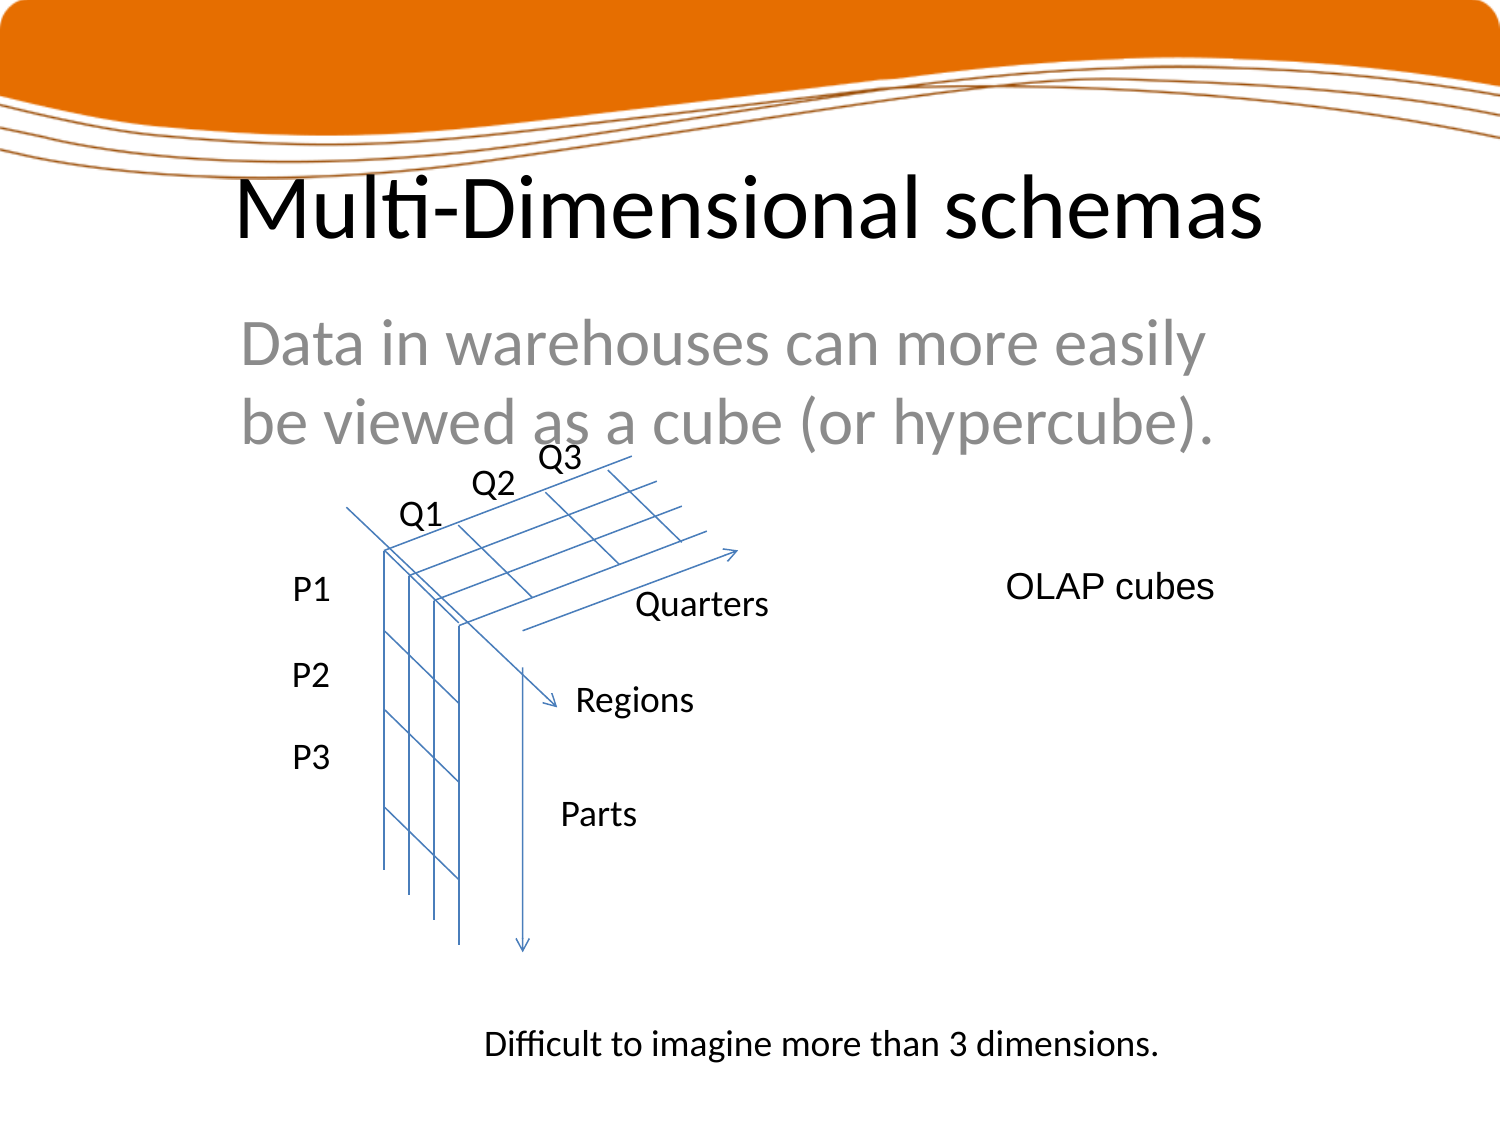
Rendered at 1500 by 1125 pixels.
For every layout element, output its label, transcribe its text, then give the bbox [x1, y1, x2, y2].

text_box Regions [560, 667, 710, 728]
text_box P3 [277, 724, 347, 785]
title Multi-Dimensional schemas [75, 125, 1425, 279]
text_box P2 [277, 642, 372, 703]
text_box OLAP cubes [990, 558, 1231, 616]
text_box Quarters [620, 571, 785, 632]
text_box Q3 [523, 424, 598, 485]
subtitle Data in warehouses can more easily be viewed as a cube (or hypercube). [225, 290, 1275, 1071]
text_box Q1 [384, 481, 459, 541]
picture [0, 0, 1500, 180]
text_box Difficult to imagine more than 3 dimensions. [469, 1011, 1176, 1072]
text_box Parts [545, 782, 653, 842]
text_box Q2 [456, 450, 531, 511]
text_box P1 [277, 556, 346, 617]
